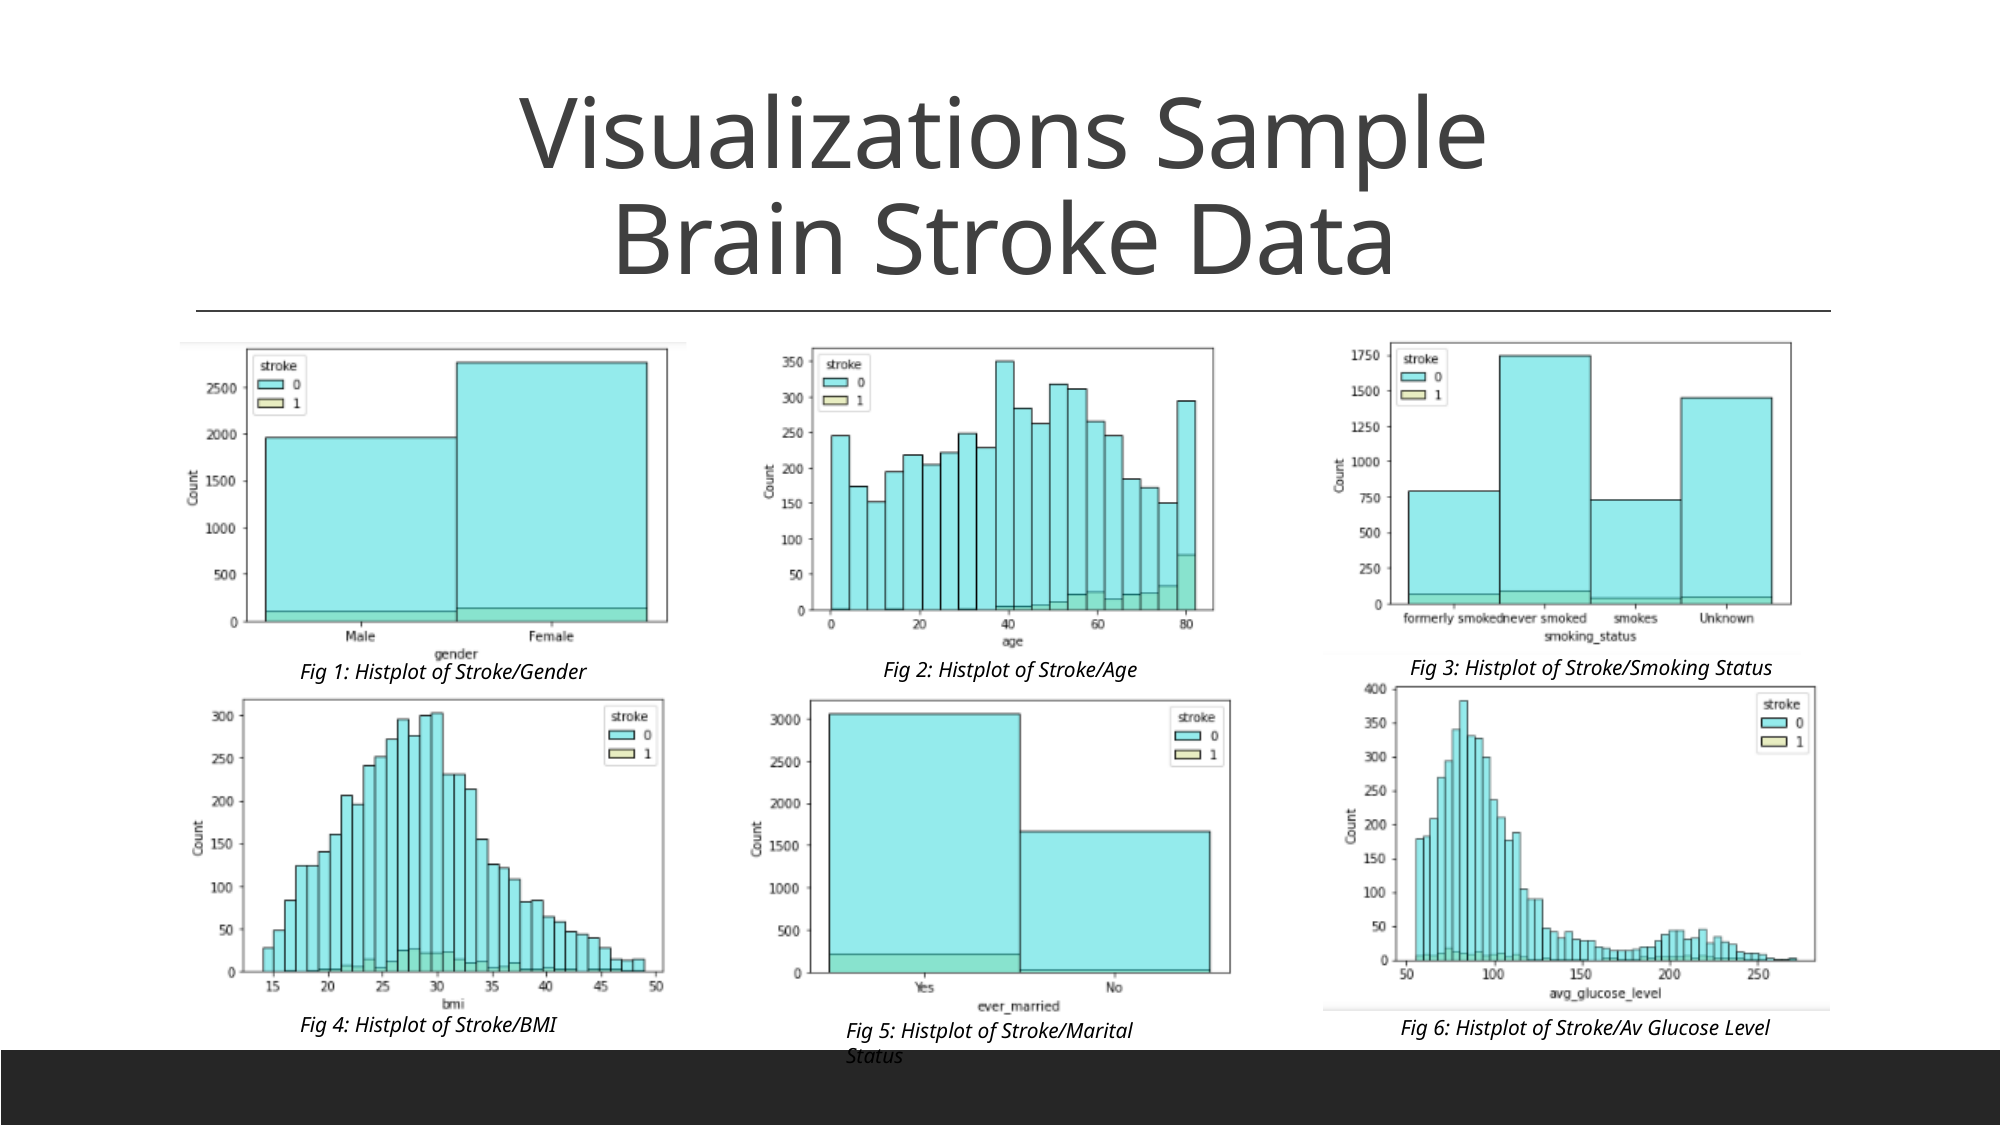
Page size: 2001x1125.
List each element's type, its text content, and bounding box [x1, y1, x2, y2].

text_box Fig 2: Histplot of Stroke/Age [868, 648, 1205, 690]
text_box Fig 6: Histplot of Stroke/Av Glucose Level [1385, 1007, 1811, 1048]
text_box Fig 4: Histplot of Stroke/BMI [285, 1004, 622, 1045]
text_box Fig 3: Histplot of Stroke/Smoking Status [1394, 647, 1801, 688]
text_box Fig 1: Histplot of Stroke/Gender [285, 650, 622, 692]
picture [1323, 338, 1801, 655]
text_box Fig 5: Histplot of Stroke/Marital Status [831, 1010, 1205, 1051]
picture [749, 694, 1264, 1018]
picture [179, 342, 687, 672]
title Visualizations Sample Brain Stroke Data [179, 47, 1830, 304]
picture [747, 342, 1226, 651]
picture [1323, 669, 1830, 1011]
picture [192, 690, 687, 1022]
